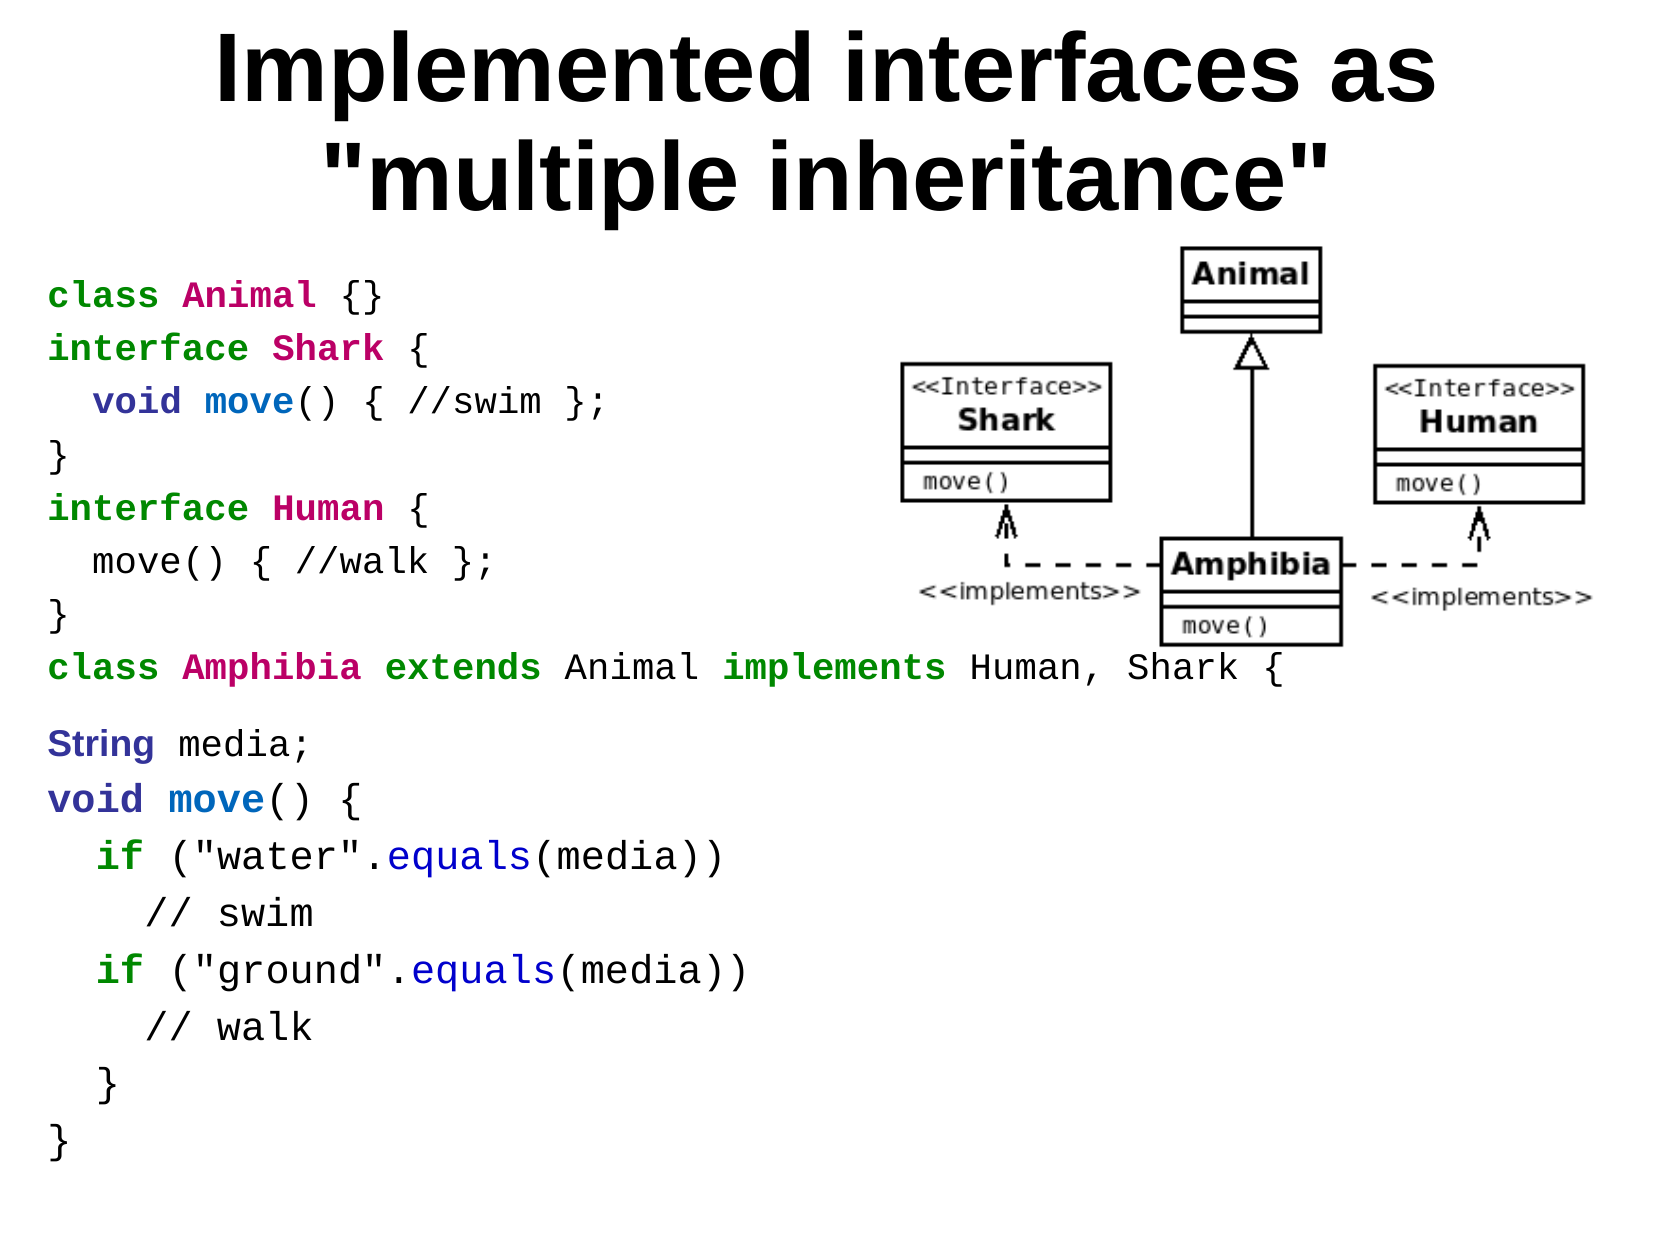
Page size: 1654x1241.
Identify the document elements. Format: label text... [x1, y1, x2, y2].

title Implemented interfaces as "multiple inheritance" [82, 13, 1571, 232]
picture [899, 245, 1595, 649]
list class Animal {} interface Shark { void move() { //swim }; } interface Human { move() { //walk }; } class Amphibia extends Animal implements Human, Shark { String media; void move() { if ("water".equals(media)) // swim if ("ground".equals(media)) // walk } } [47, 265, 1536, 1181]
